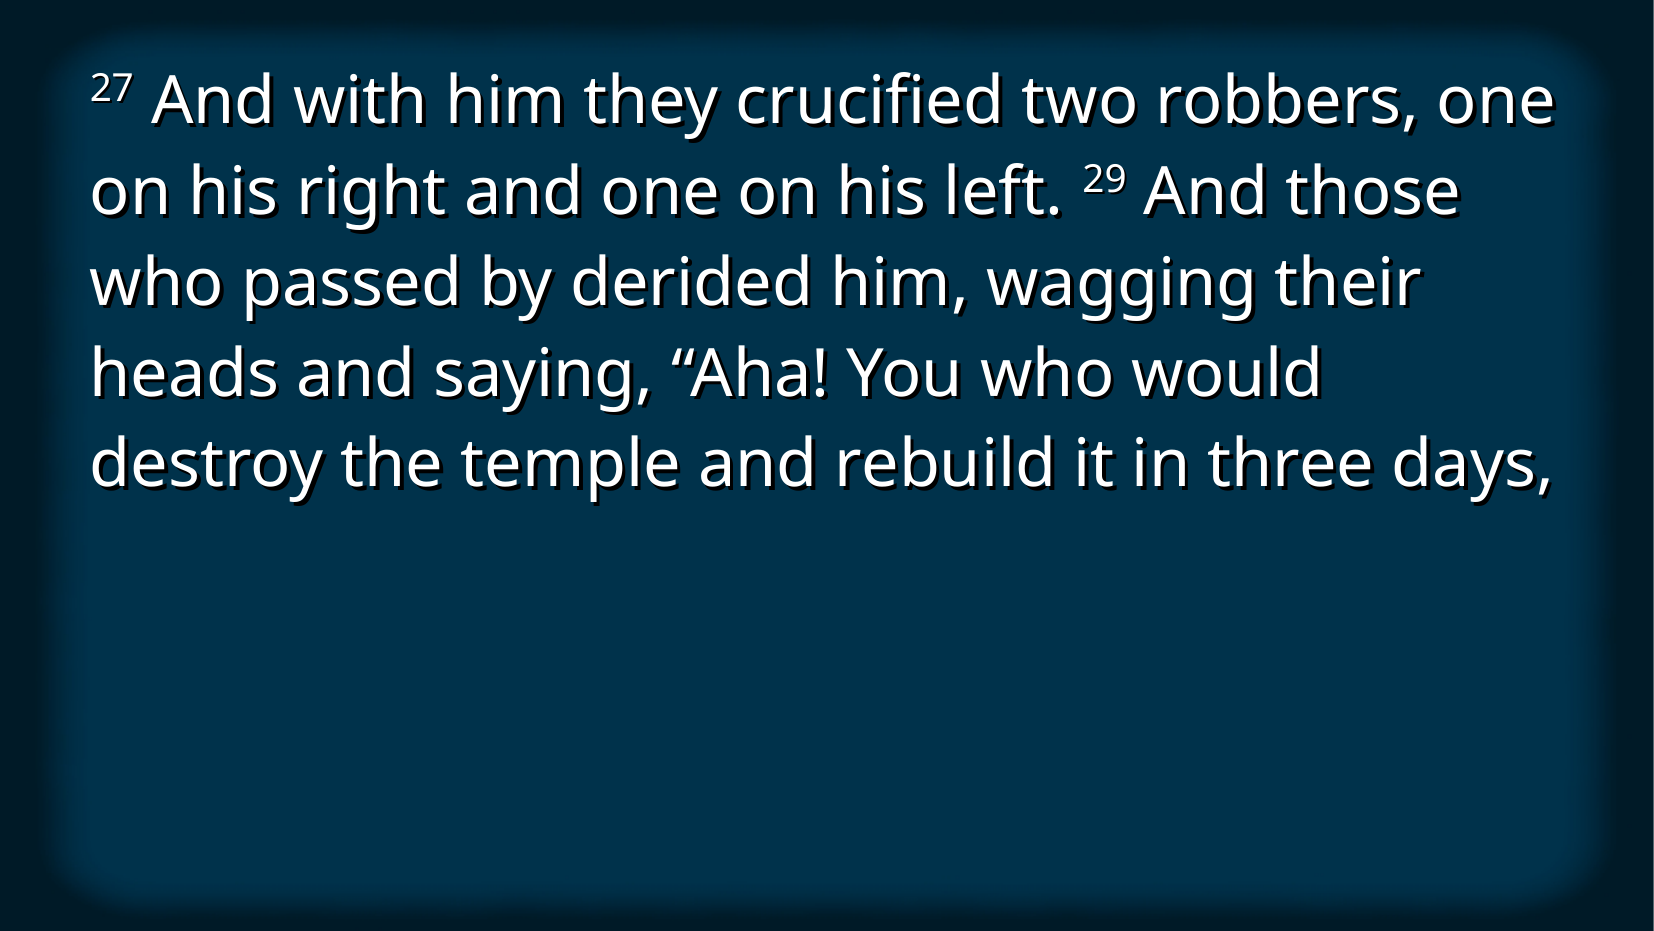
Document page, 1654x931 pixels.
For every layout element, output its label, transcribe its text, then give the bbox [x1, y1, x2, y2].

picture [0, 0, 1654, 931]
text_box 27 And with him they crucified two robbers, one on his right and one on his left. 29 And those who passed by derided him, wagging their heads and saying, “Aha! You who would destroy the temple and rebuild it in three days, [75, 45, 1591, 526]
